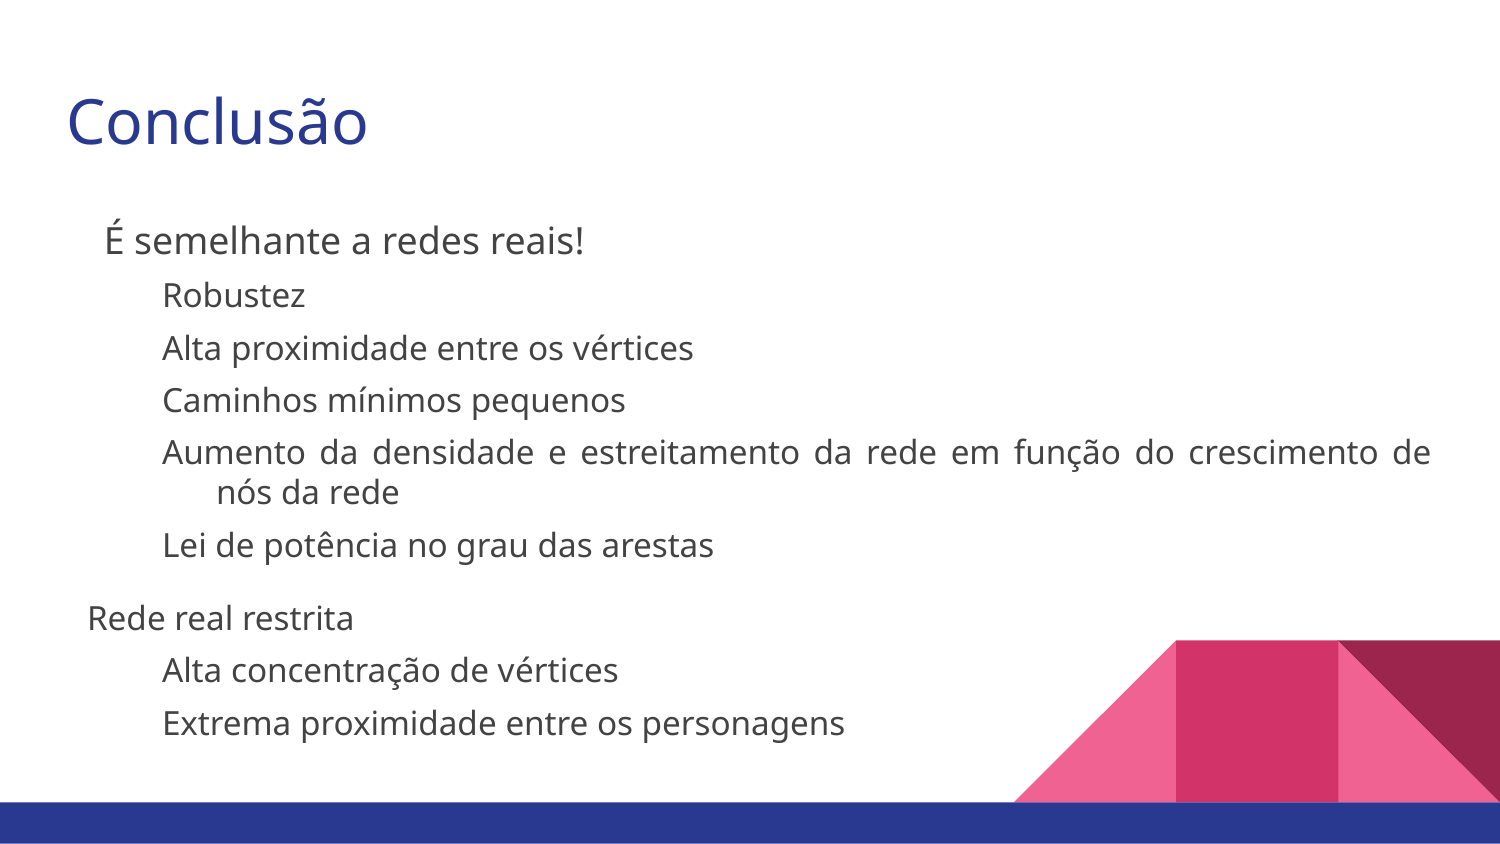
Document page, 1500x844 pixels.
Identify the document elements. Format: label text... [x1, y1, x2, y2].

title Conclusão [51, 67, 1449, 167]
list É semelhante a redes reais! Robustez Alta proximidade entre os vértices Caminhos mínimos pequenos Aumento da densidade e estreitamento da rede em função do crescimento de nós da rede Lei de potência no grau das arestas Rede real restrita Alta concentração de vértices Extrema proximidade entre os personagens [51, 201, 1449, 780]
